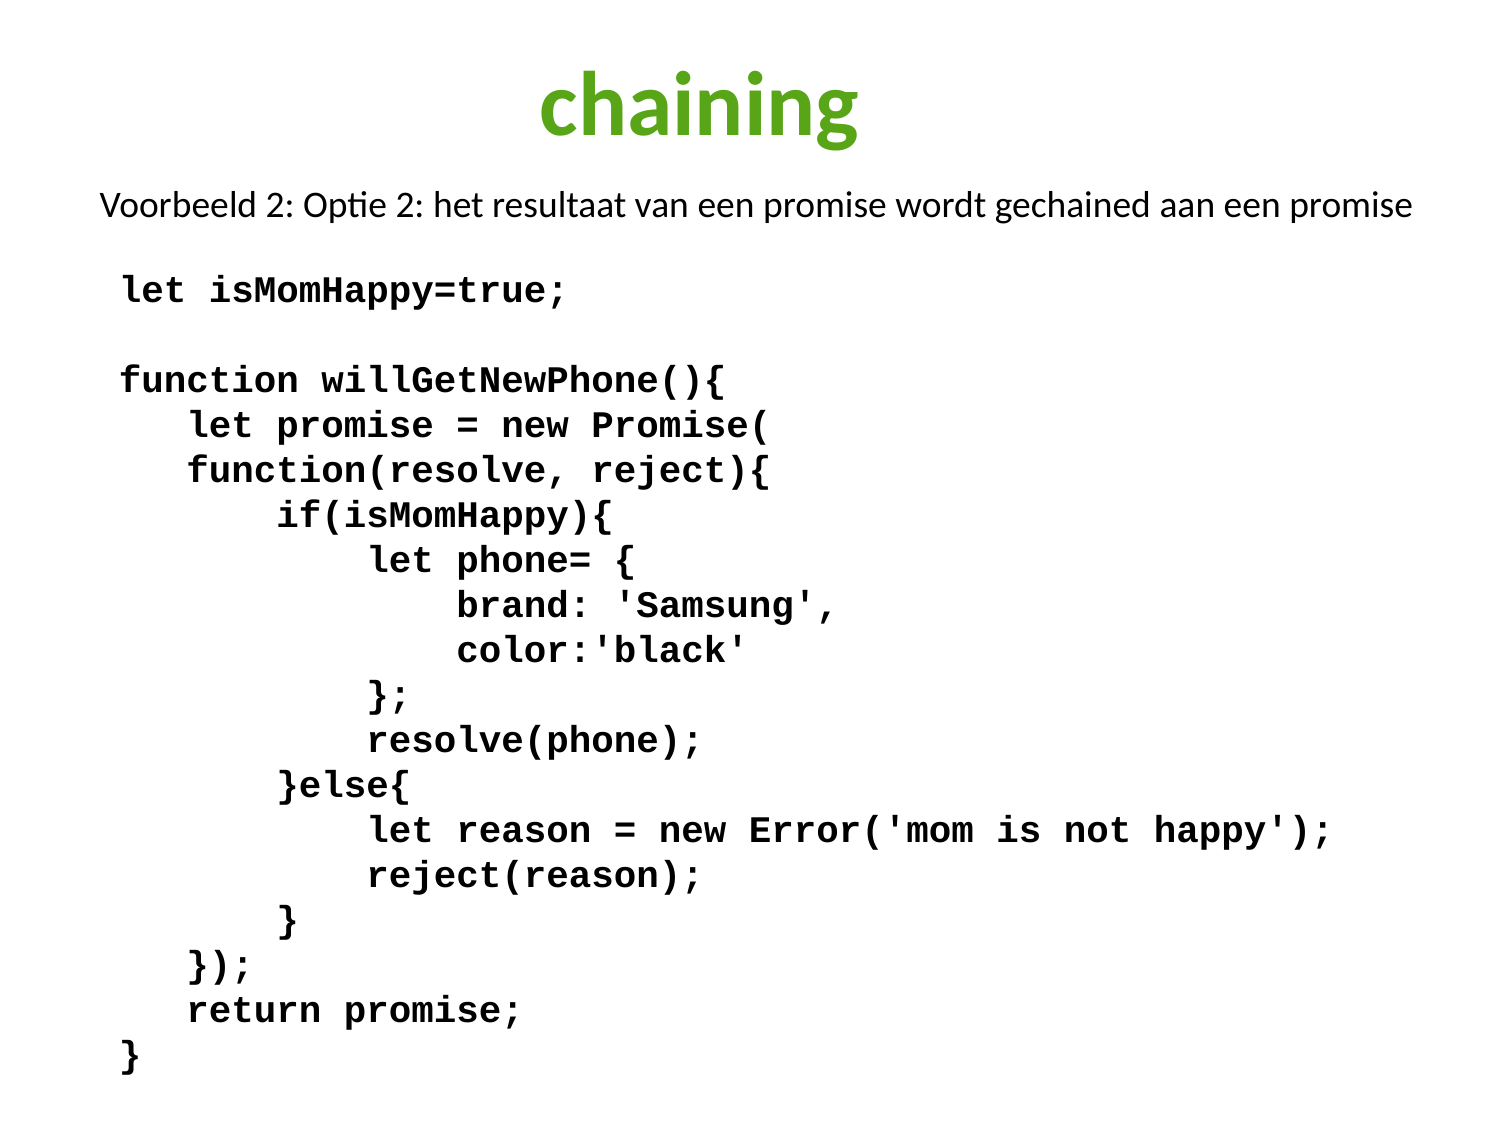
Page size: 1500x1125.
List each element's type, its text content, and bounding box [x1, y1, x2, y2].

text_box chaining [0, 36, 1443, 162]
text_box [0, 937, 1500, 1125]
text_box Voorbeeld 2: Optie 2: het resultaat van een promise wordt gechained aan een promise [84, 172, 1464, 277]
text_box let isMomHappy=true; function willGetNewPhone(){ let promise = new Promise( function(resolve, reject){ if(isMomHappy){ let phone= { brand: 'Samsung', color:'black' }; resolve(phone); }else{ let reason = new Error('mom is not happy'); reject(reason); } }); return promise; } [104, 249, 1483, 743]
